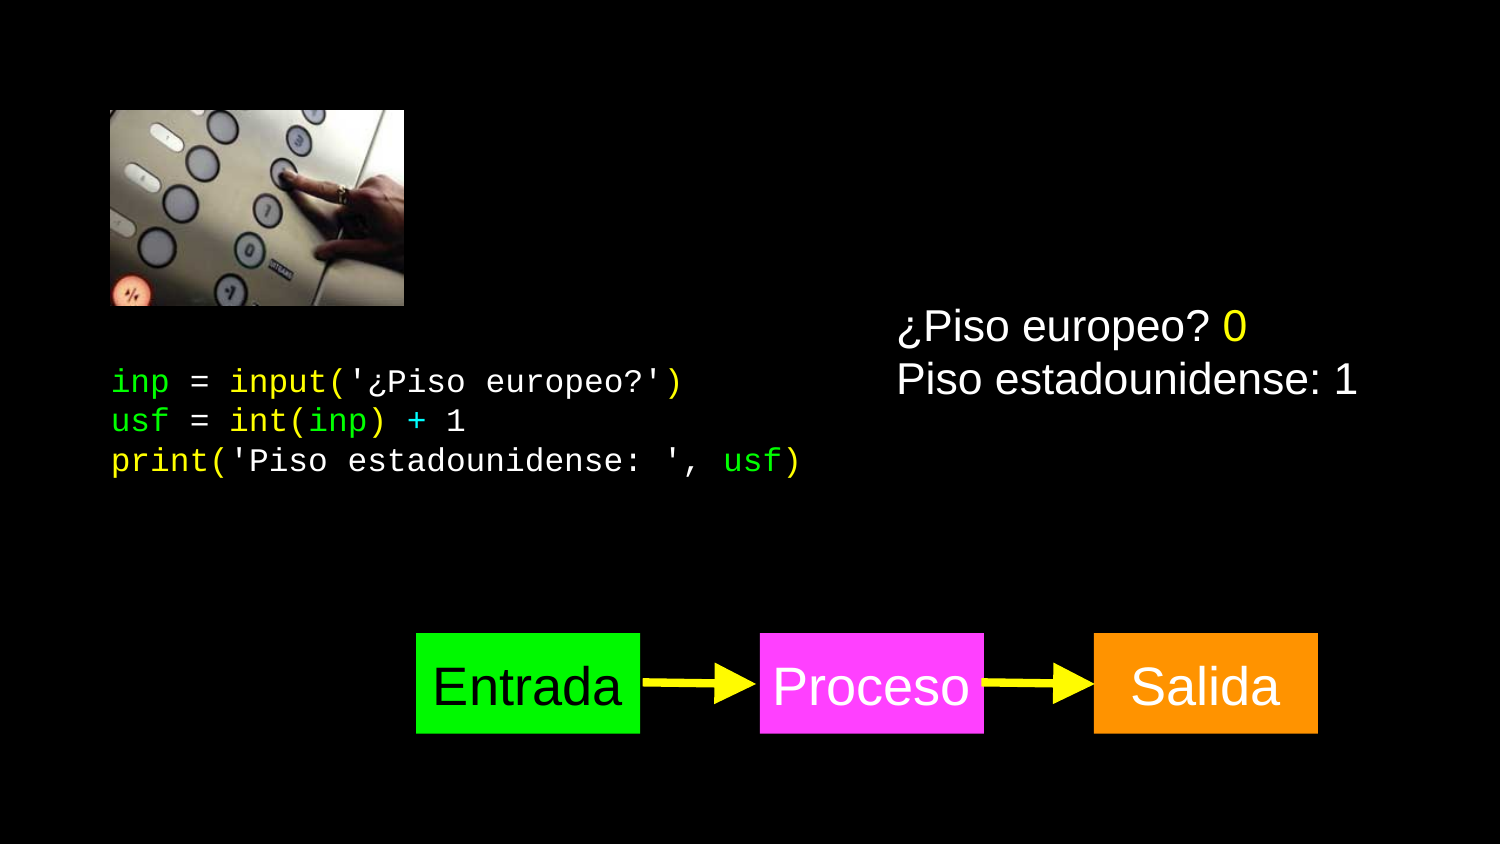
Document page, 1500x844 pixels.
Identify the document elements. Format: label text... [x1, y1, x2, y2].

text_box inp = input('¿Piso europeo?') usf = int(inp) + 1 print('Piso estadounidense: ', usf) [110, 336, 804, 501]
text_box Salida [1093, 633, 1318, 734]
text_box Entrada [416, 633, 641, 734]
text_box Proceso [759, 633, 984, 734]
text_box ¿Piso europeo? 0 Piso estadounidense: 1 [896, 293, 1406, 407]
picture [110, 110, 404, 306]
